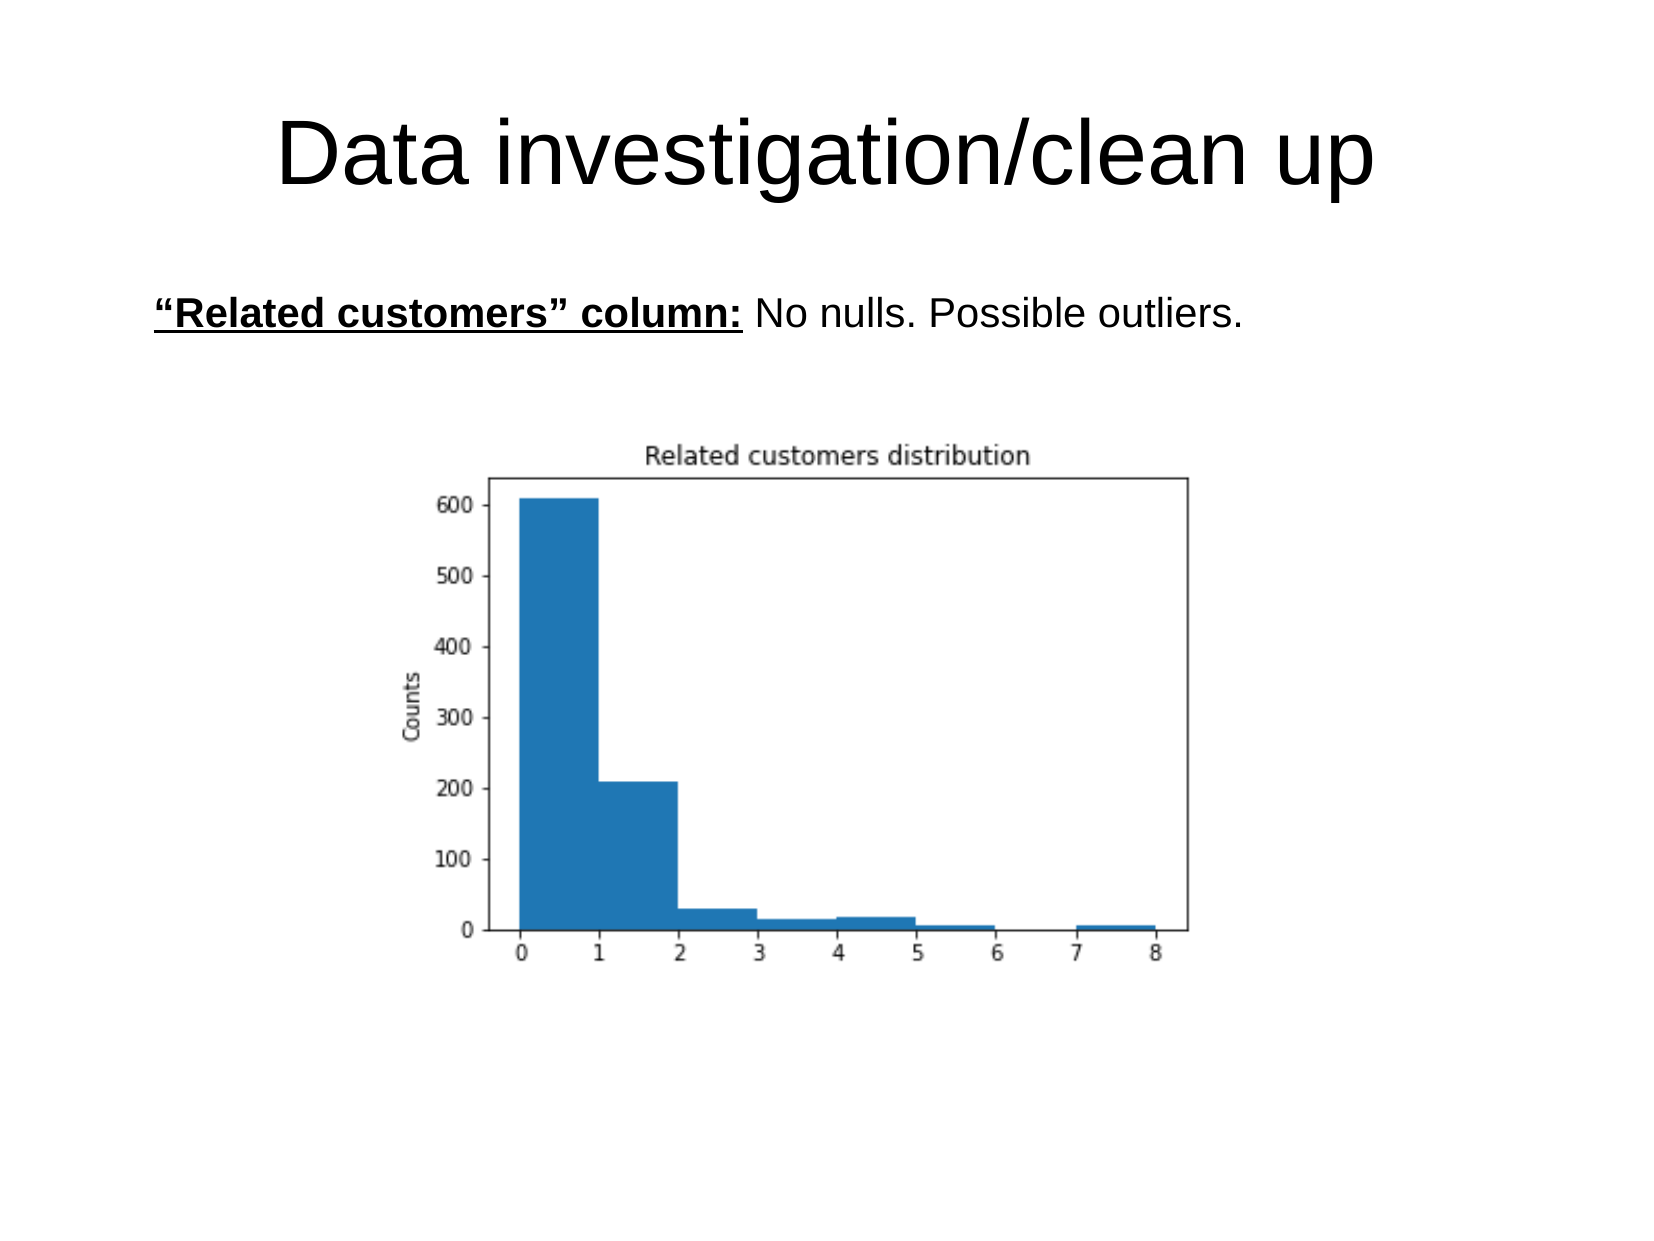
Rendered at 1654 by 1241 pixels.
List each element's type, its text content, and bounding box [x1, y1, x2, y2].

list “Related customers” column: No nulls. Possible outliers. [82, 290, 1571, 391]
title Data investigation/clean up [82, 49, 1571, 257]
picture [376, 405, 1277, 1006]
